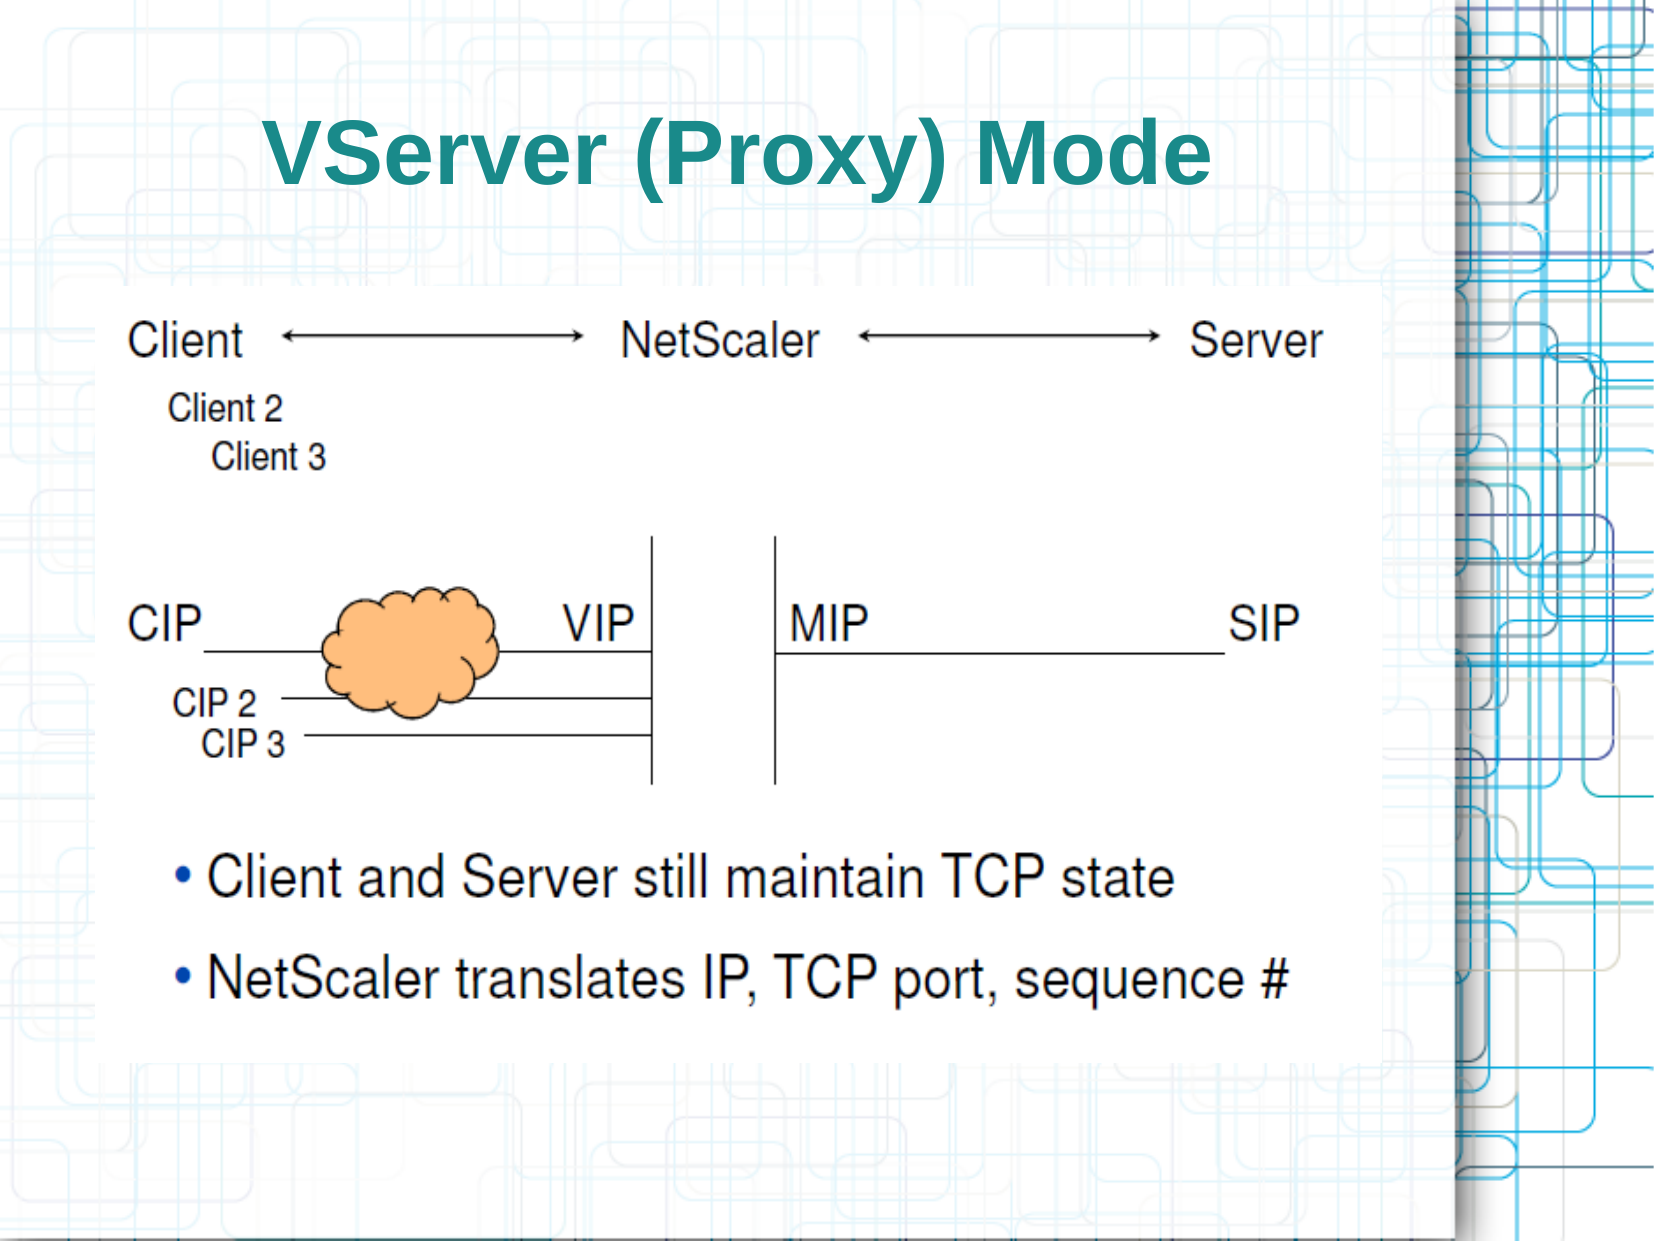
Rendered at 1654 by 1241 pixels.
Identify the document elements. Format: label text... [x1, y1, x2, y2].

picture [0, 0, 1654, 1241]
title VServer (Proxy) Mode [59, 49, 1418, 257]
